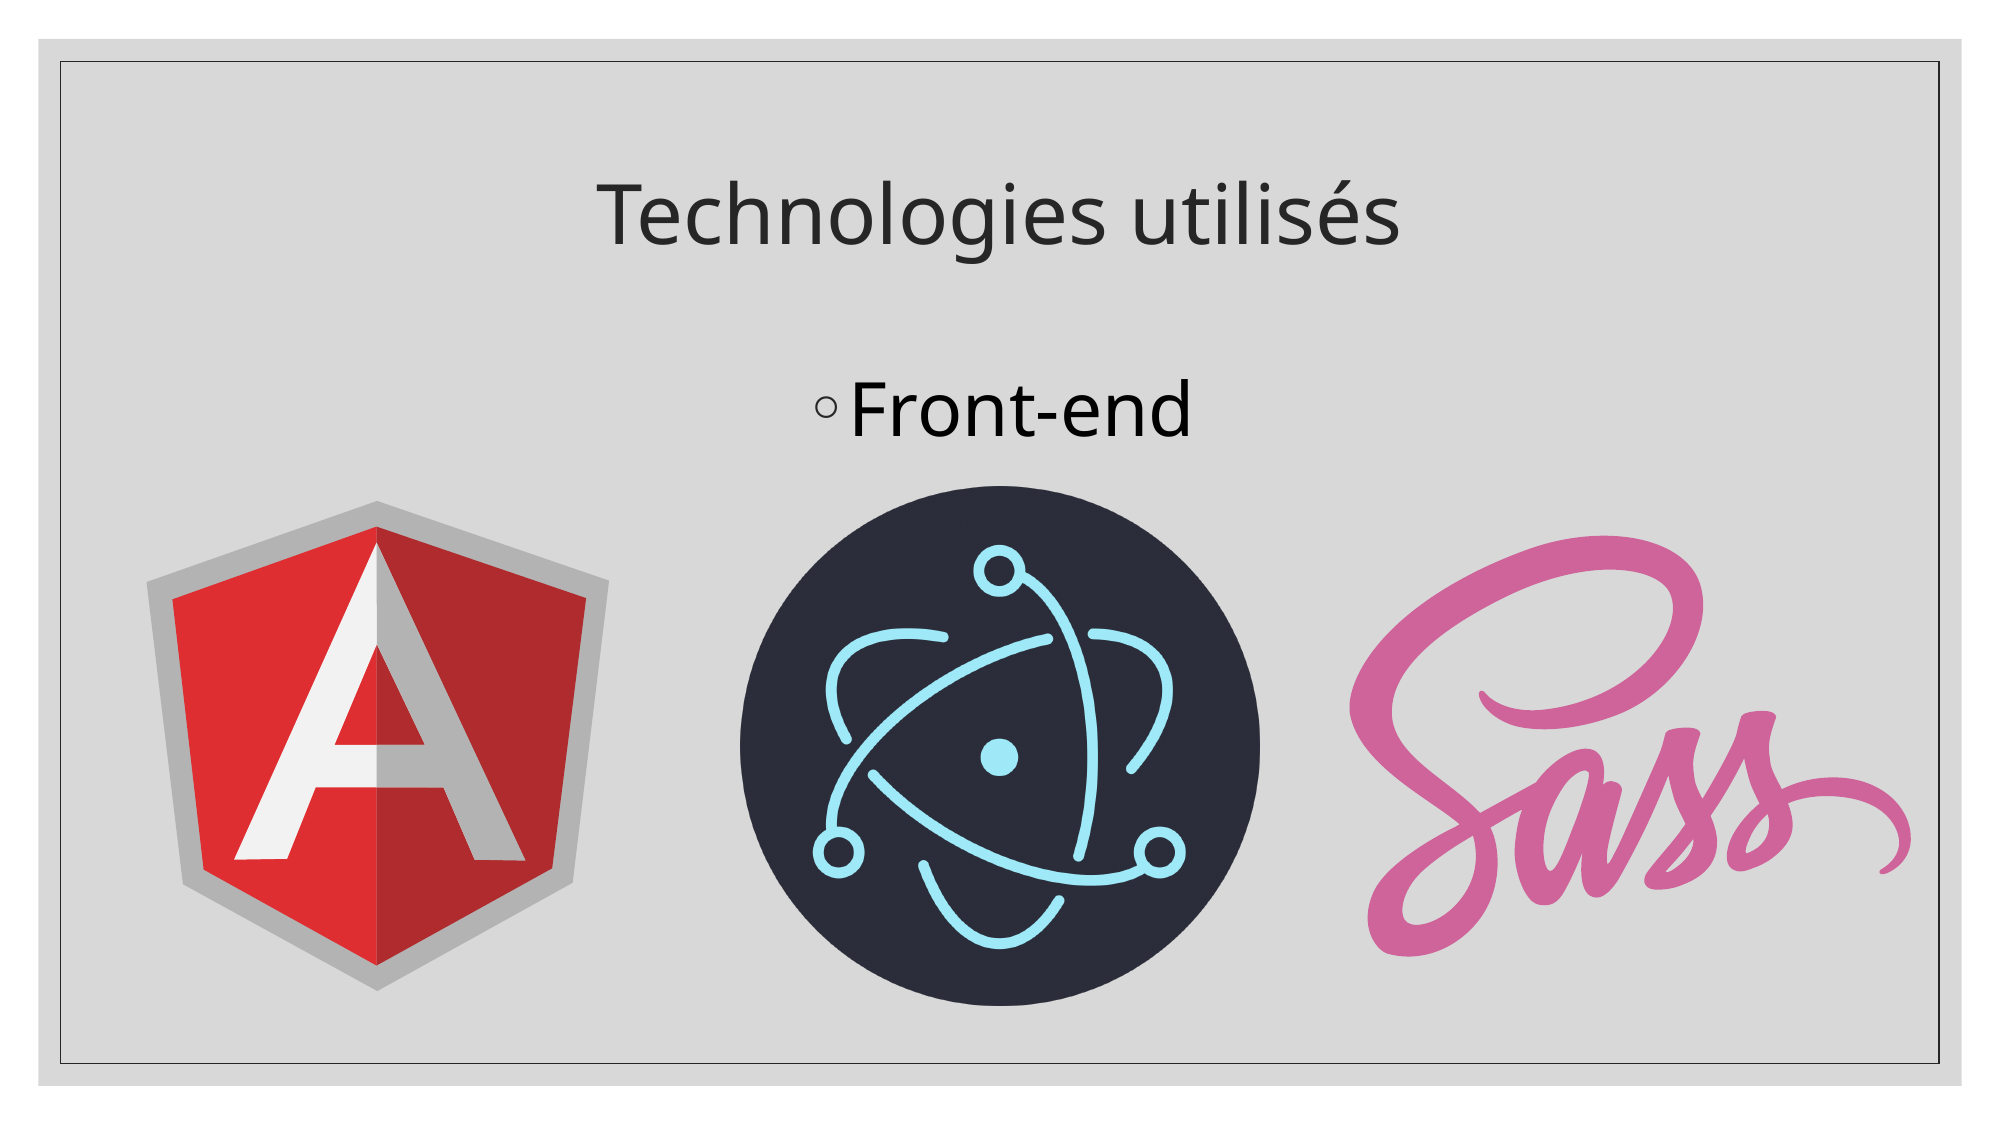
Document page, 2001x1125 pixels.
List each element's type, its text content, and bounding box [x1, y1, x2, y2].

picture [740, 486, 1260, 1006]
picture [1349, 535, 1912, 957]
list Front-end [174, 345, 1825, 977]
title Technologies utilisés [174, 105, 1825, 331]
picture [146, 500, 610, 992]
